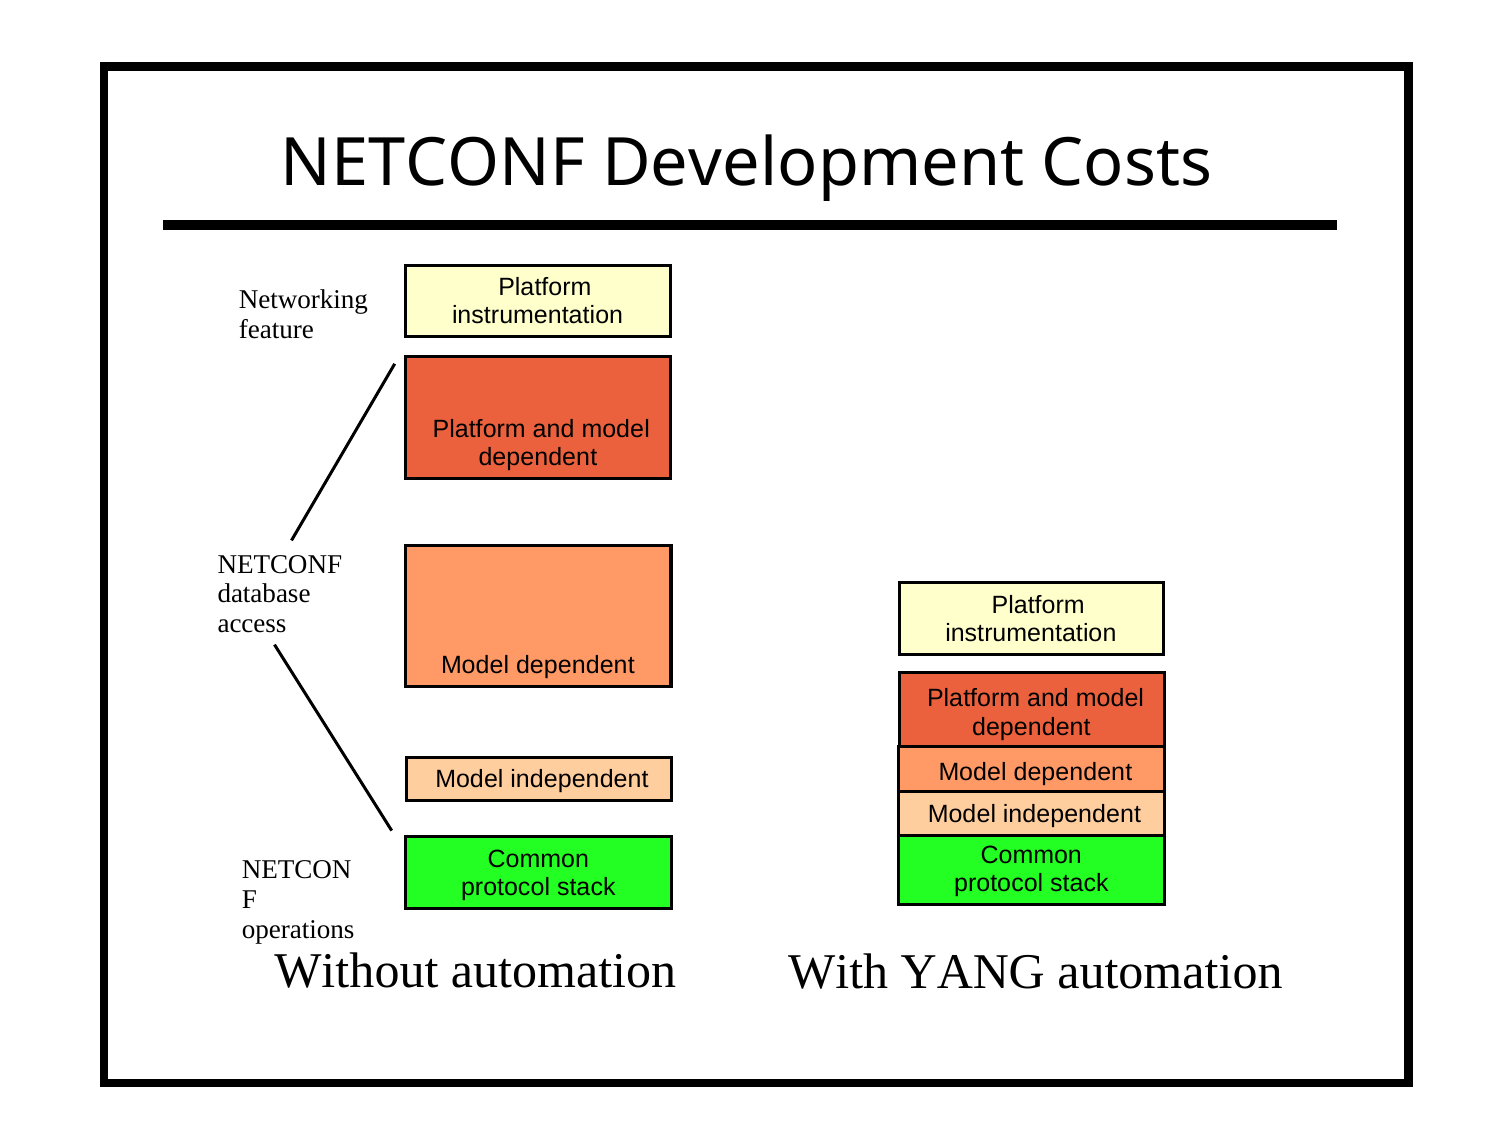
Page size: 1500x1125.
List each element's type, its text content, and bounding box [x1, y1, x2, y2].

text_box Platform instrumentation [899, 582, 1164, 655]
text_box Platform and model dependent [405, 356, 671, 479]
text_box Without automation [259, 935, 693, 1006]
text_box Networking feature [224, 277, 387, 358]
text_box With YANG automation [773, 936, 1299, 1007]
text_box NETCONF database access [202, 541, 356, 646]
text_box Model independent [898, 791, 1165, 836]
text_box Common protocol stack [405, 836, 672, 909]
text_box Model independent [406, 757, 672, 801]
text_box Model dependent [898, 746, 1165, 791]
text_box Platform instrumentation [405, 265, 671, 337]
text_box NETCONF operations [227, 847, 381, 922]
text_box Platform and model dependent [899, 672, 1165, 746]
text_box Model dependent [405, 545, 672, 687]
text_box Common protocol stack [898, 836, 1165, 905]
title NETCONF Development Costs [162, 59, 1332, 213]
